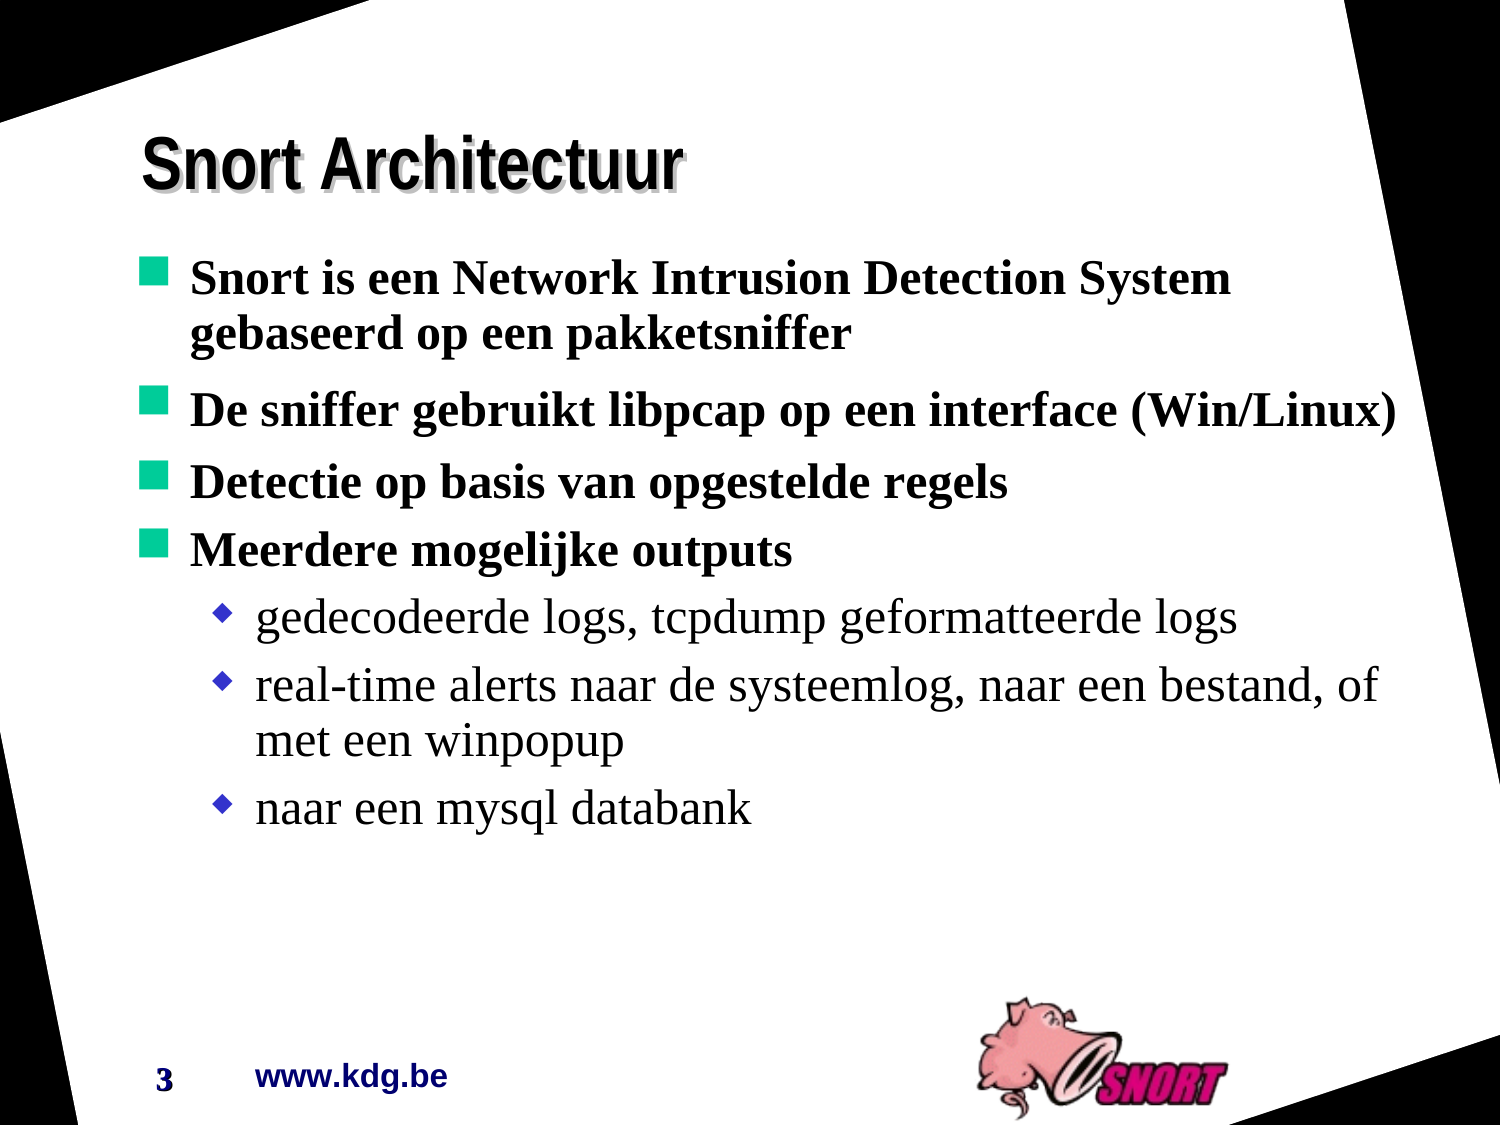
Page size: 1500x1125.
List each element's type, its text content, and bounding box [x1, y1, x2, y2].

title Snort Architectuur [141, 112, 1447, 214]
list Snort is een Network Intrusion Detection System gebaseerd op een pakketsniffer De sniffer gebruikt libpcap op een interface (Win/Linux)‏ Detectie op basis van opgestelde regels Meerdere mogelijke outputs gedecodeerde logs, tcpdump geformatteerde logs real-time alerts naar de systeemlog, naar een bestand, of met een winpopup naar een mysql databank [135, 249, 1447, 1026]
picture [956, 1026, 1240, 1125]
